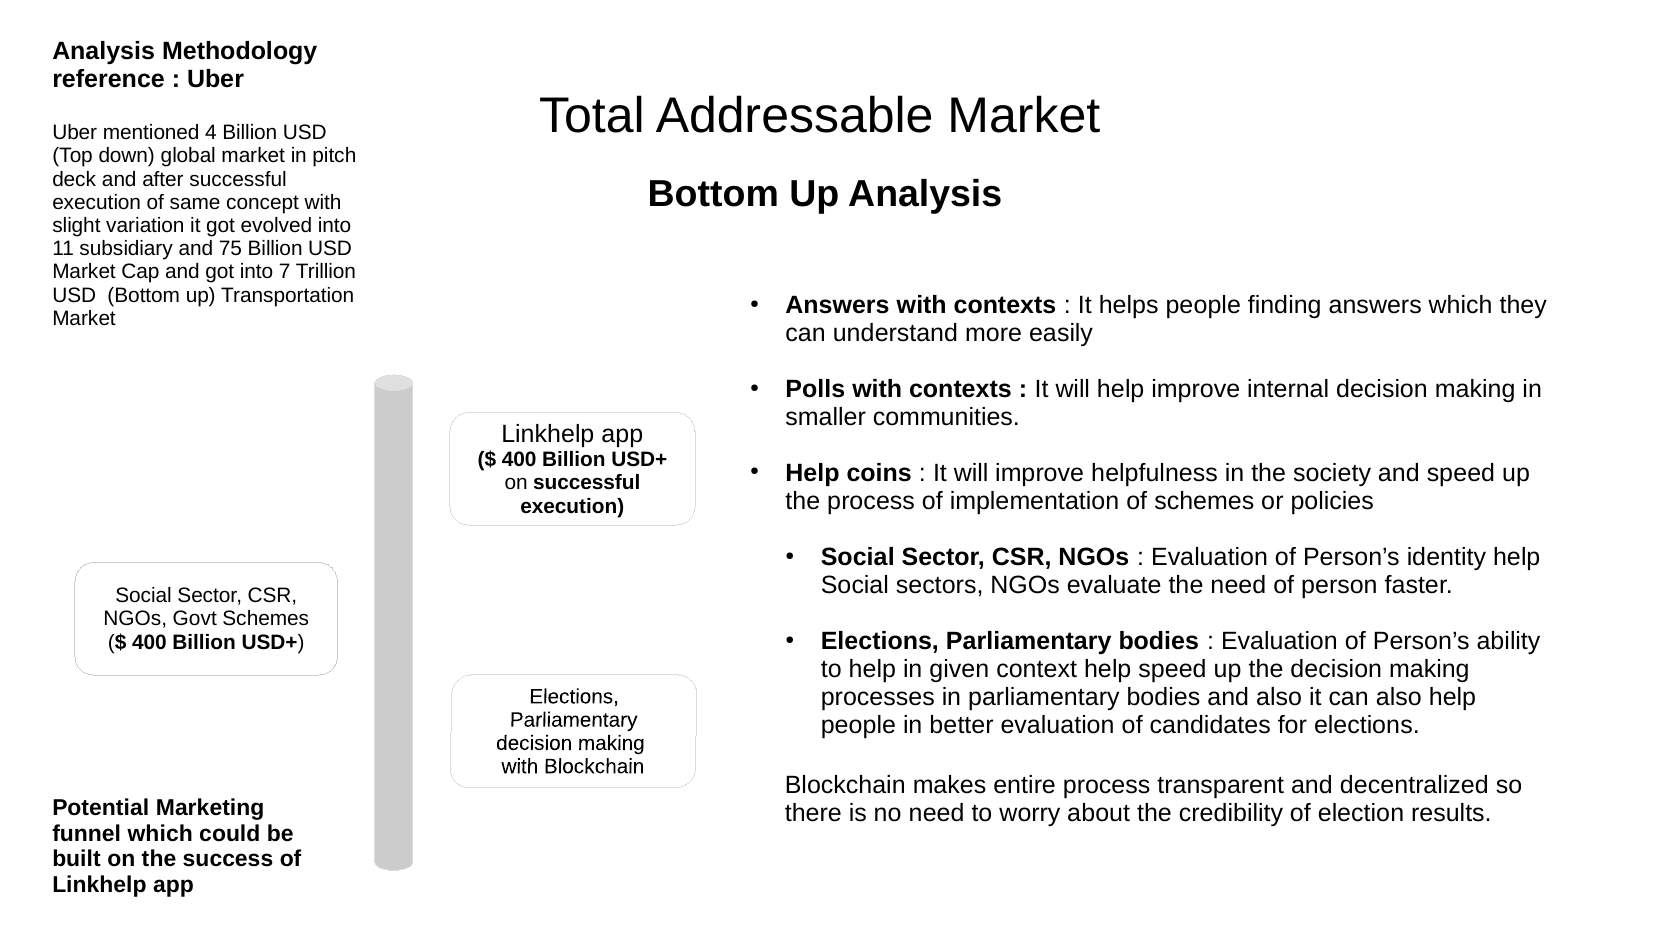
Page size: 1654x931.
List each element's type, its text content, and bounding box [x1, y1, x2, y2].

subtitle Answers with contexts : It helps people finding answers which they can understand more easily Polls with contexts : It will help improve internal decision making in smaller communities. Help coins : It will improve helpfulness in the society and speed up the process of implementation of schemes or policies Social Sector, CSR, NGOs : Evaluation of Person’s identity help Social sectors, NGOs evaluate the need of person faster. Elections, Parliamentary bodies : Evaluation of Person’s ability to help in given context help speed up the decision making processes in parliamentary bodies and also it can also help people in better evaluation of candidates for elections. [750, 262, 1558, 795]
text_box Elections, Parliamentary decision making with Blockchain [450, 674, 697, 788]
text_box [374, 383, 413, 871]
text_box Bottom Up Analysis [562, 161, 1088, 226]
text_box Blockchain makes entire process transparent and decentralized so there is no need to worry about the credibility of election results. [769, 763, 1558, 863]
text_box Analysis Methodology reference : Uber Uber mentioned 4 Billion USD (Top down) global market in pitch deck and after successful execution of same concept with slight variation it got evolved into 11 subsidiary and 75 Billion USD Market Cap and got into 7 Trillion USD (Bottom up) Transportation Market [37, 29, 376, 338]
title Total Addressable Market [376, 37, 1571, 193]
text_box Potential Marketing funnel which could be built on the success of Linkhelp app [37, 787, 338, 905]
text_box Social Sector, CSR, NGOs, Govt Schemes ($ 400 Billion USD+) [74, 562, 338, 676]
text_box Linkhelp app ($ 400 Billion USD+ on successful execution) [449, 412, 696, 526]
